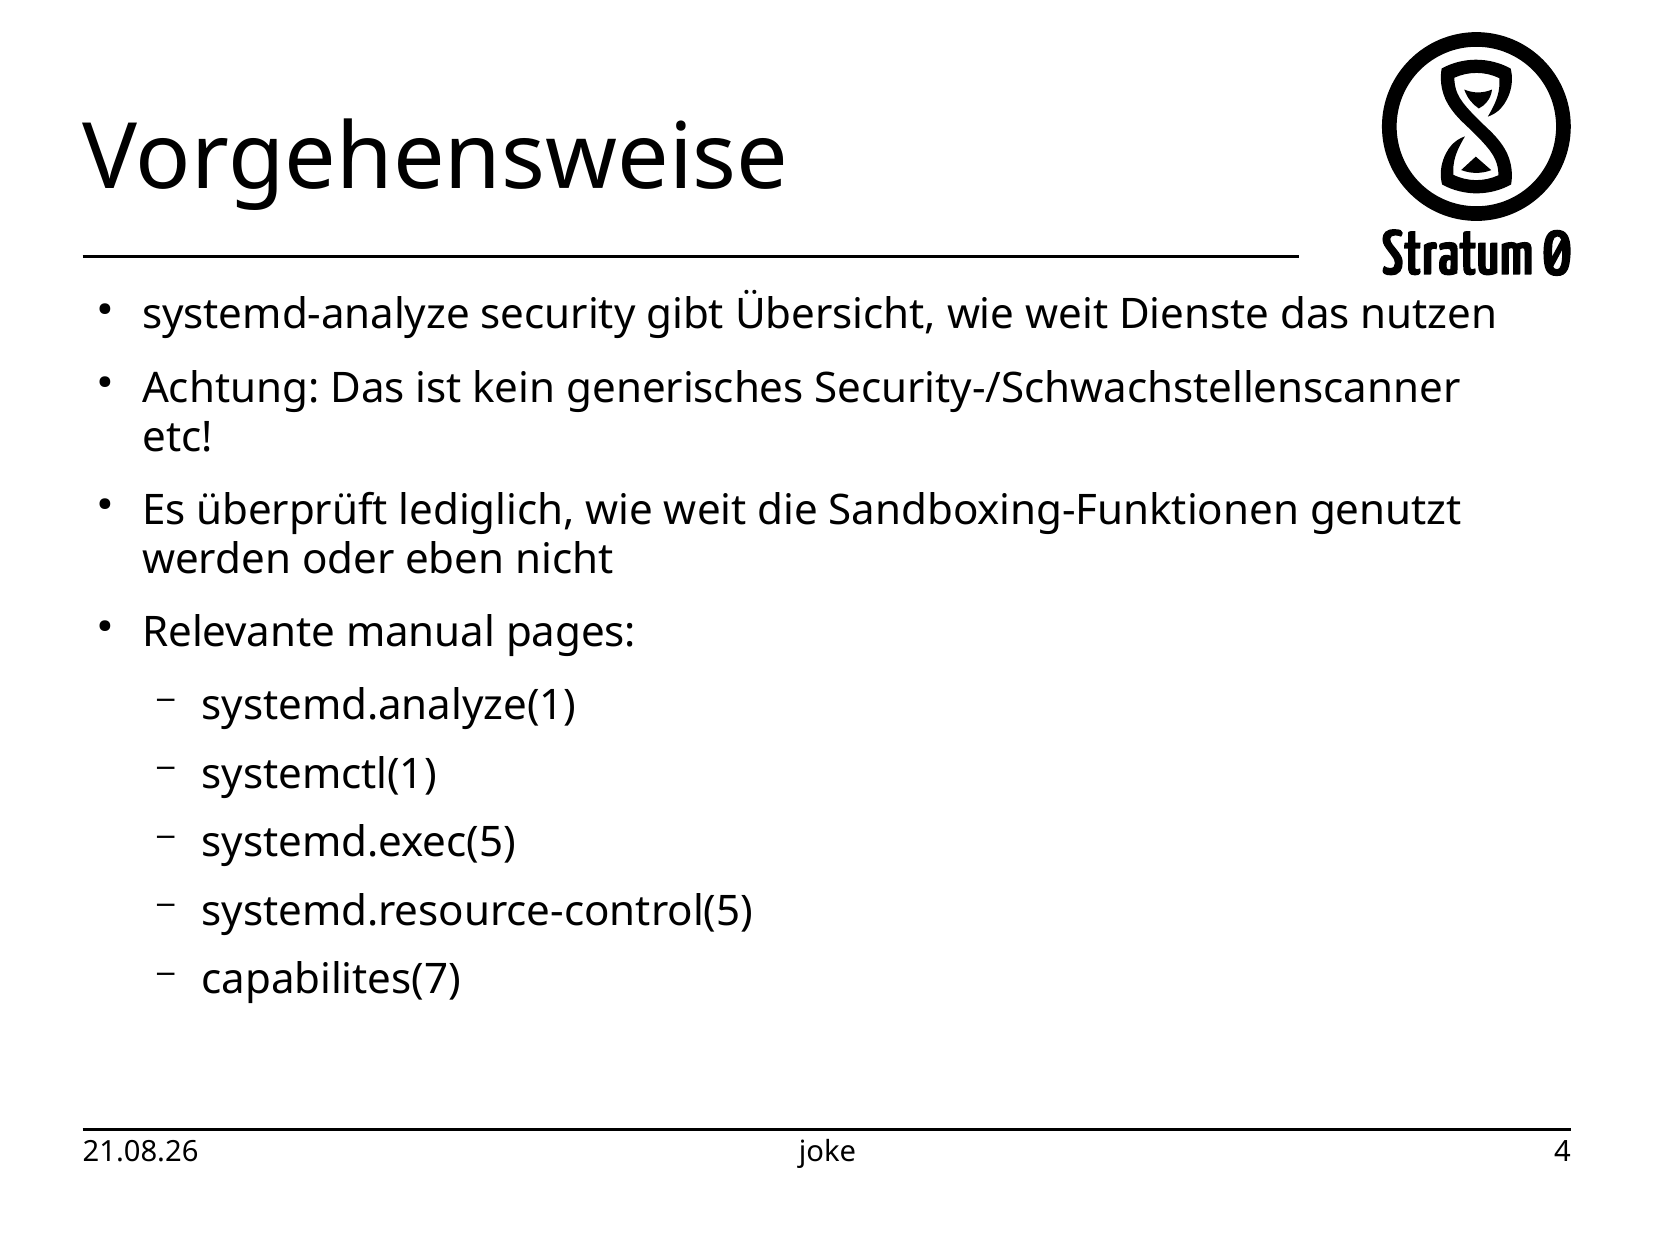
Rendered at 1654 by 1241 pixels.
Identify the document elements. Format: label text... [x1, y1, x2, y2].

title Vorgehensweise [82, 49, 1300, 257]
list systemd-analyze security gibt Übersicht, wie weit Dienste das nutzen Achtung: Das ist kein generisches Security-/Schwachstellenscanner etc! Es überprüft lediglich, wie weit die Sandboxing-Funktionen genutzt werden oder eben nicht Relevante manual pages: systemd.analyze(1) systemctl(1) systemd.exec(5) systemd.resource-control(5) capabilites(7) [82, 290, 1538, 1010]
